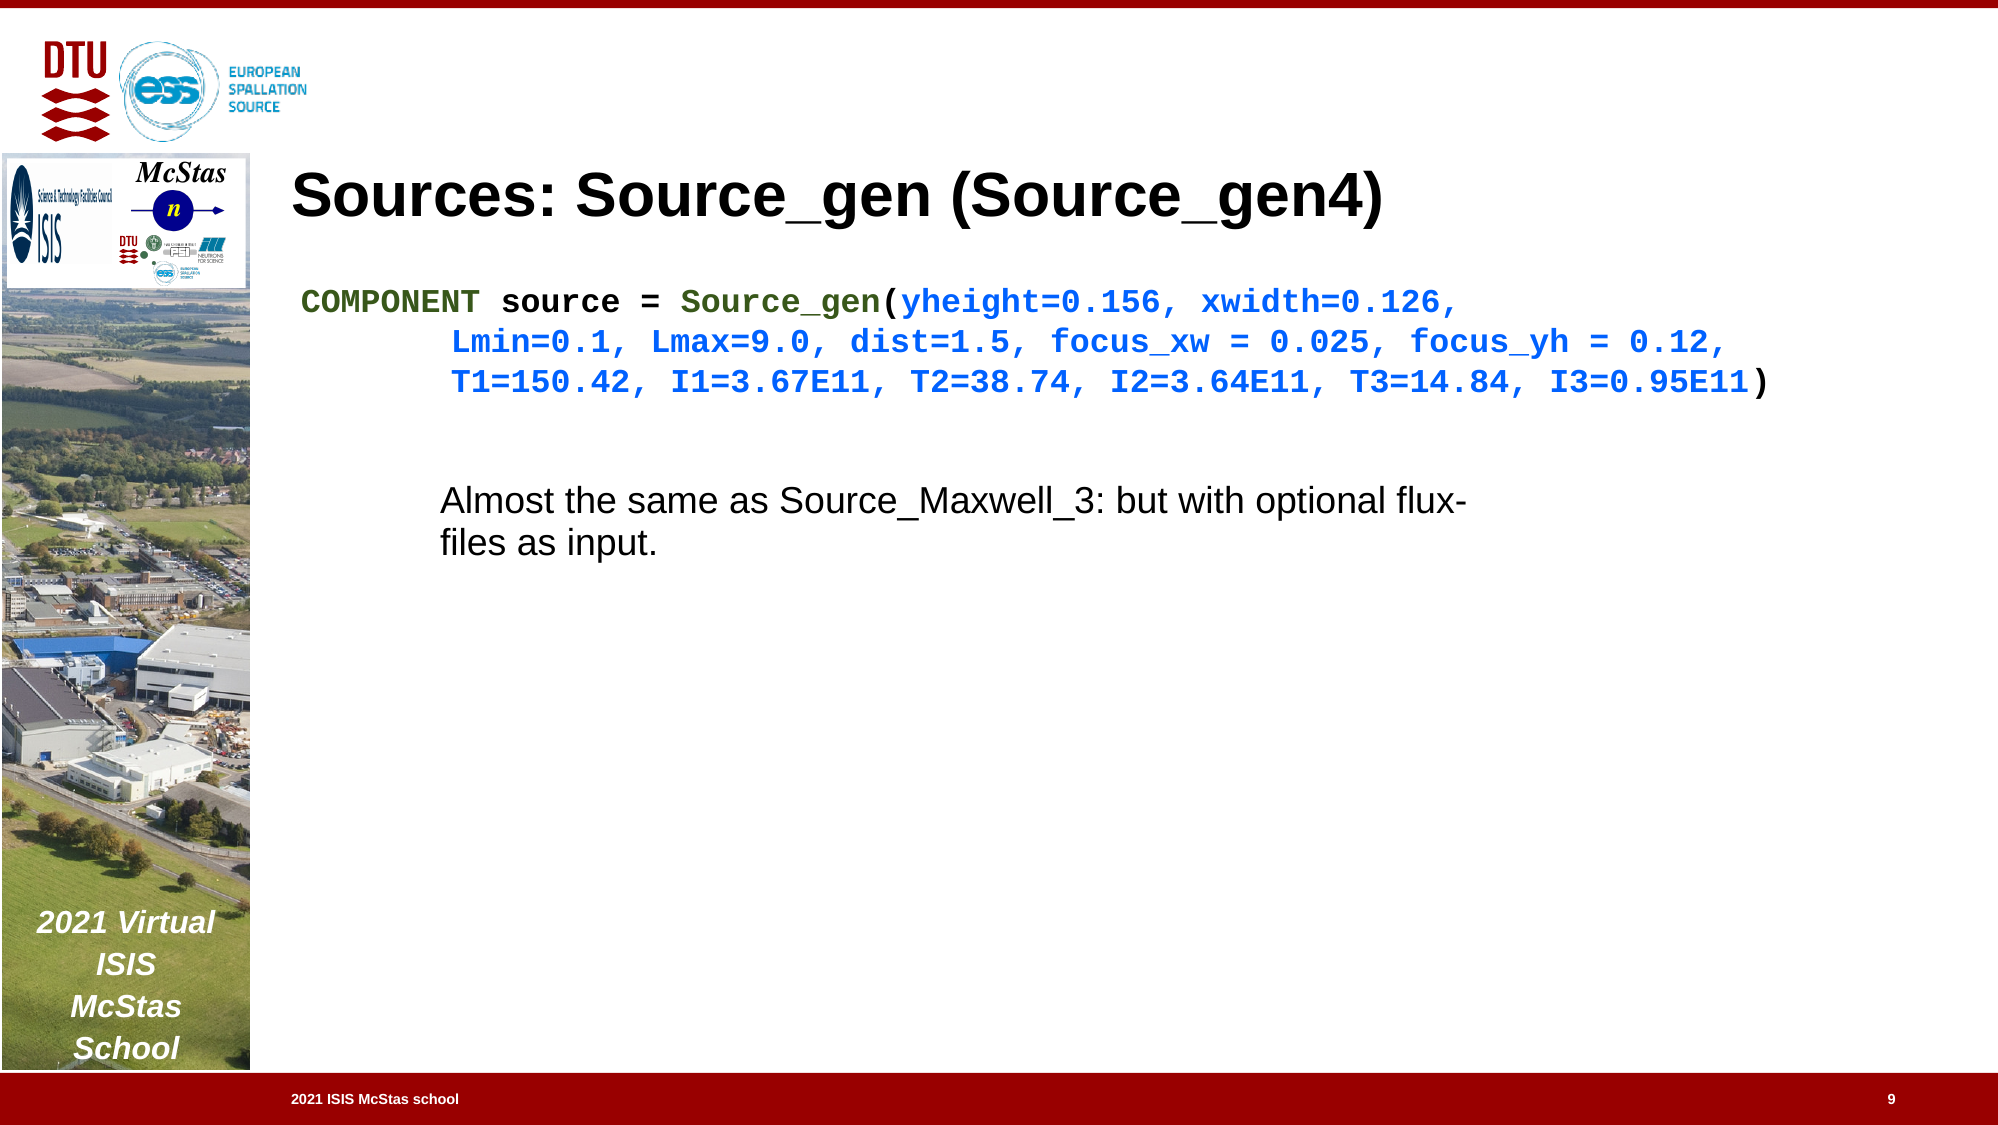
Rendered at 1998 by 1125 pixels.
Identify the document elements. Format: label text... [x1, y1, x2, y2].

picture [2, 153, 250, 1070]
title Sources: Source_gen (Source_gen4) [291, 69, 1819, 230]
slide_number <number> [1887, 1088, 1909, 1110]
picture [119, 41, 307, 142]
text_box Almost the same as Source_Maxwell_3: but with optional flux-files as input. [425, 472, 1512, 572]
text_box COMPONENT source = Source_gen(yheight=0.156, xwidth=0.126, Lmin=0.1, Lmax=9.0, dist=1.5, focus_xw = 0.025, focus_yh = 0.12, T1=150.42, I1=3.67E11, T2=38.74, I2=3.64E11, T3=14.84, I3=0.95E11) [293, 271, 1973, 407]
